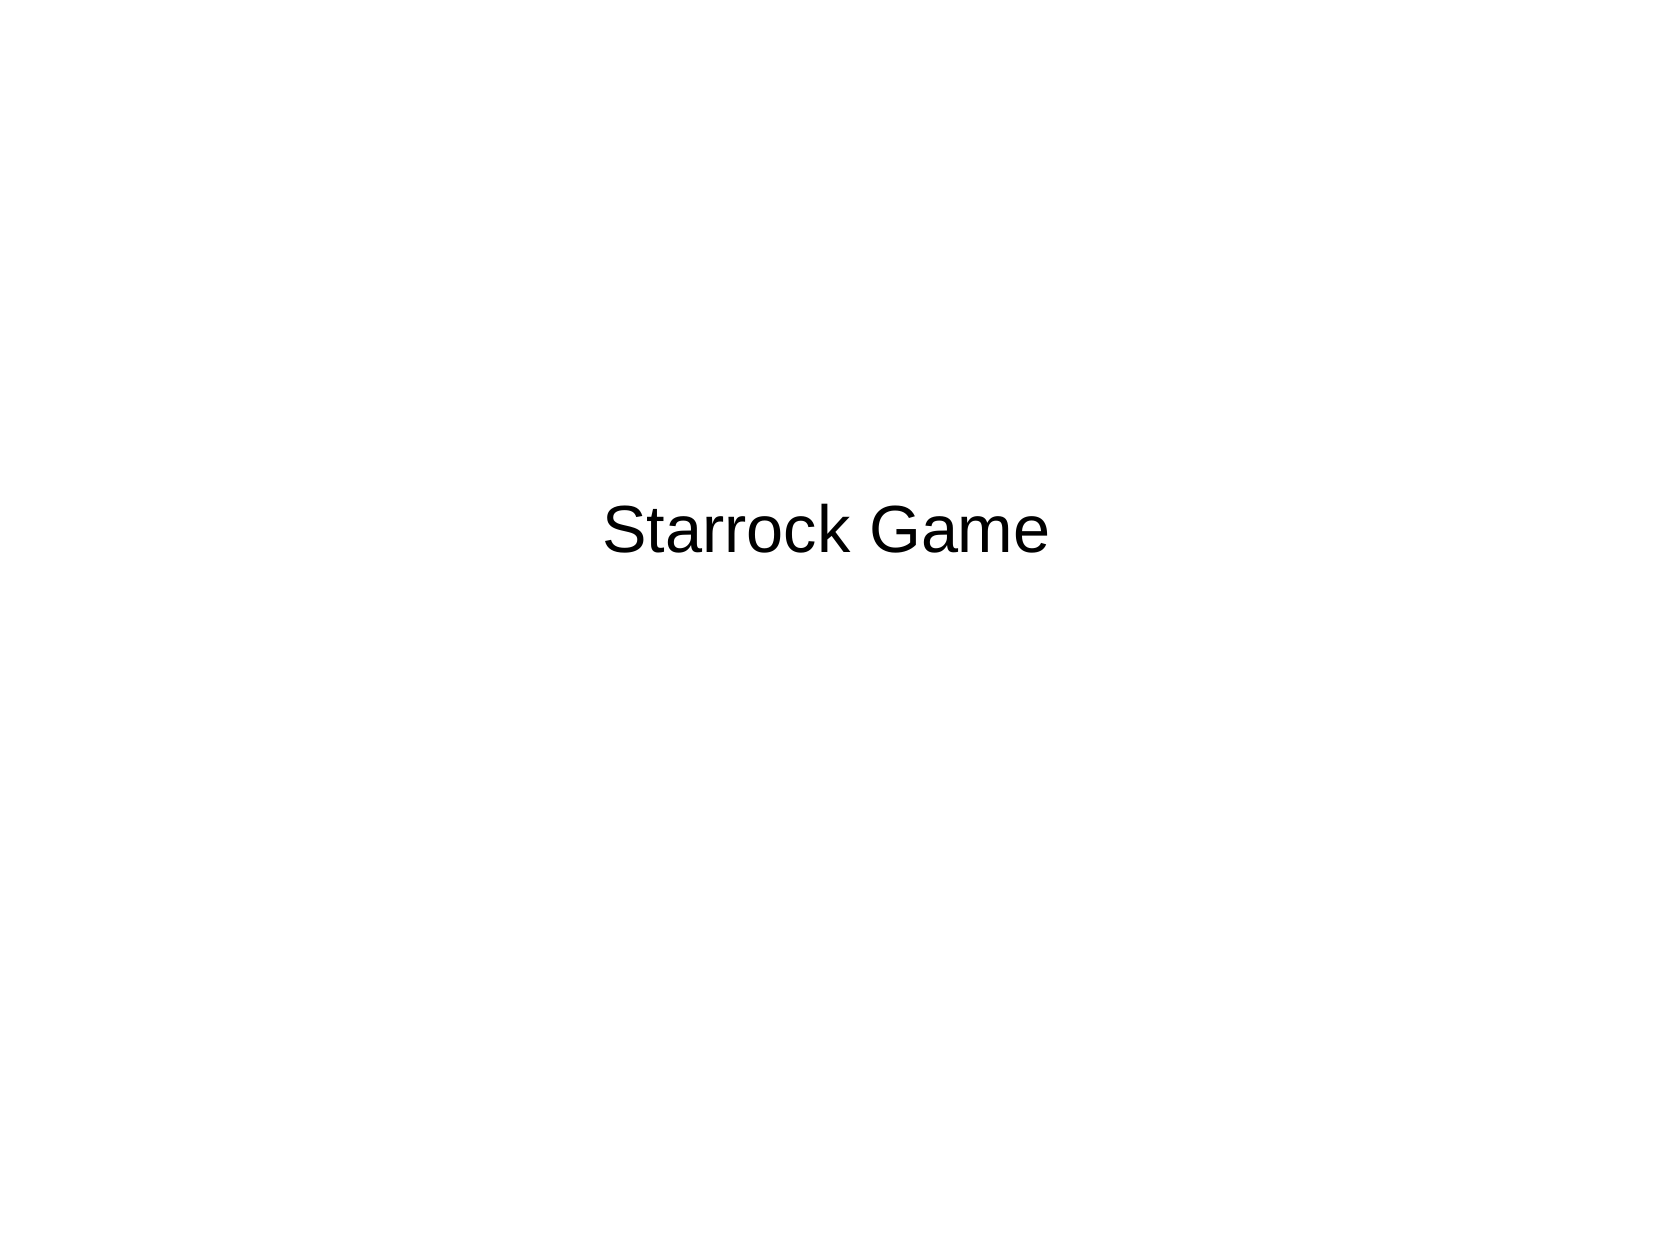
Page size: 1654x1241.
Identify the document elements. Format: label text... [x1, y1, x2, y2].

subtitle Starrock Game [82, 49, 1571, 1010]
